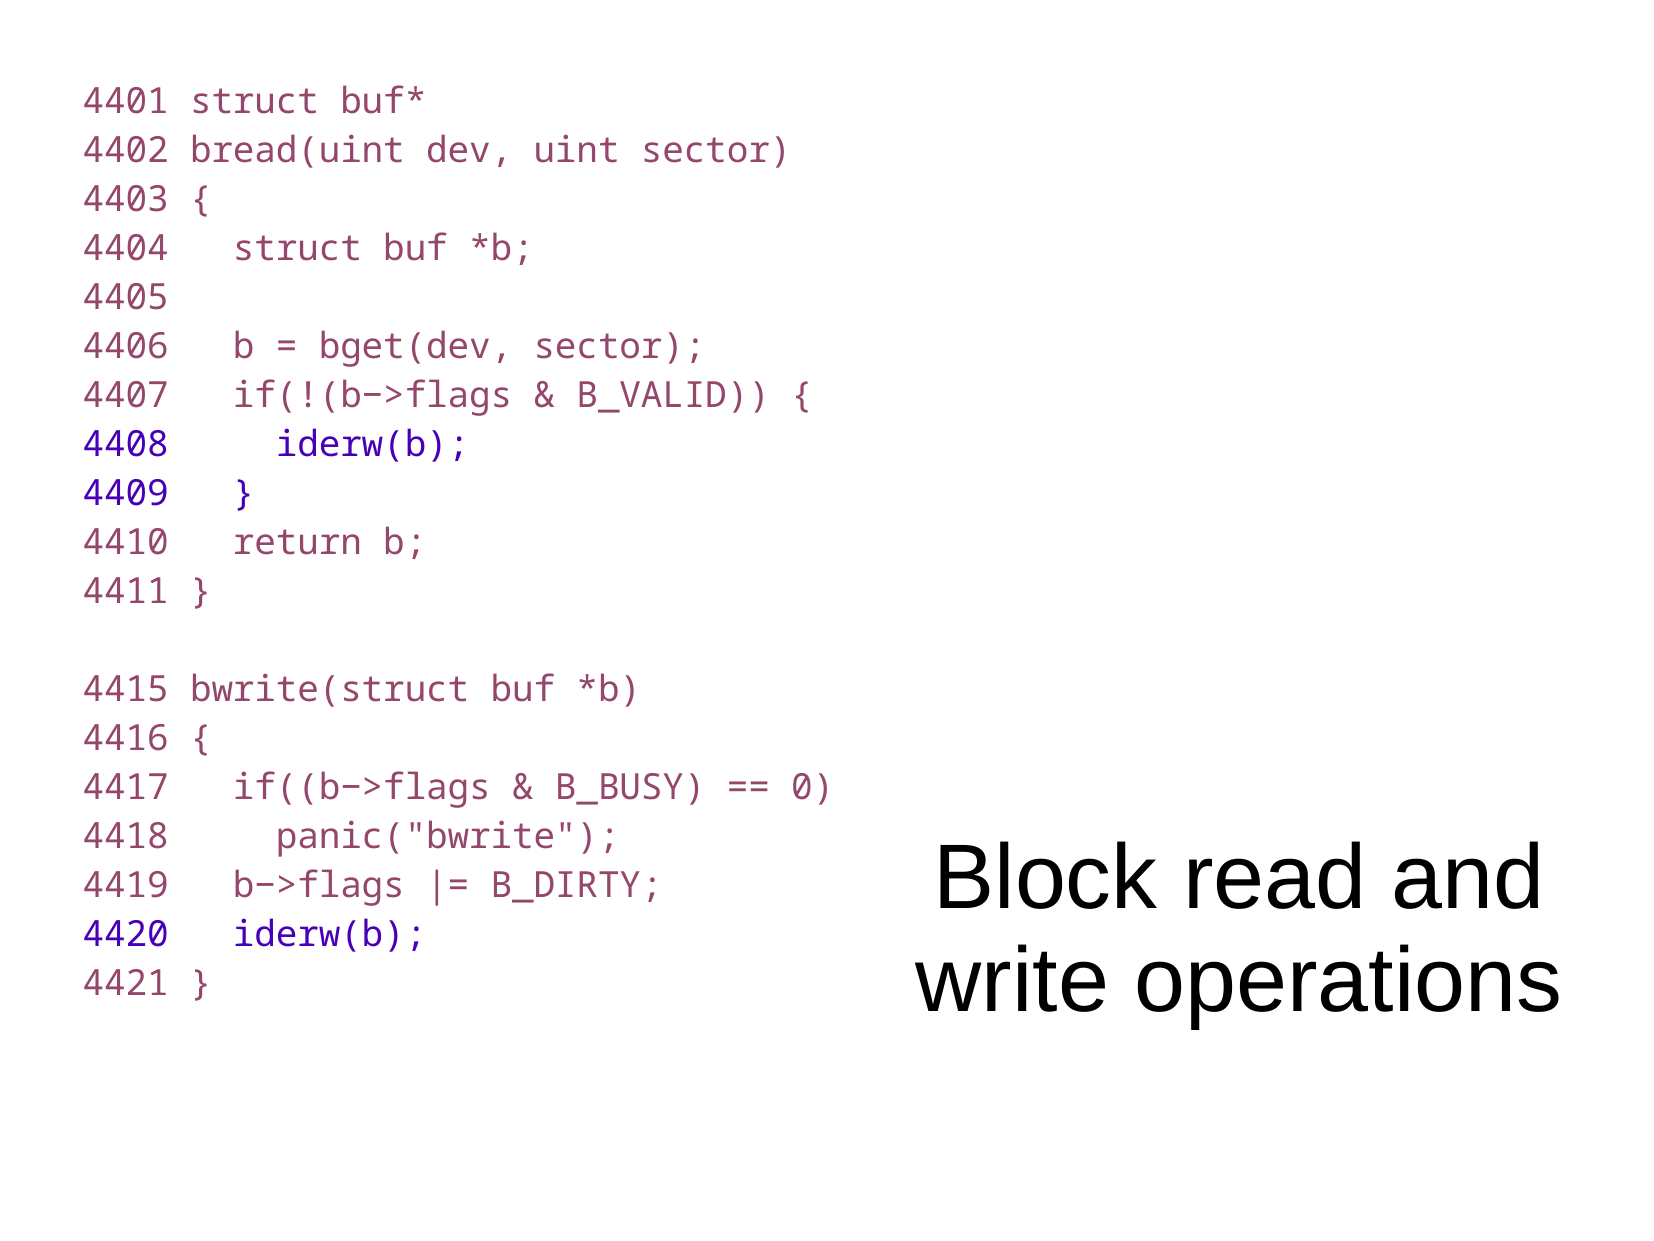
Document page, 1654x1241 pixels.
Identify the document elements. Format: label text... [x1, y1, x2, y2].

list 4401 struct buf* 4402 bread(uint dev, uint sector) 4403 { 4404 struct buf *b; 4405 4406 b = bget(dev, sector); 4407 if(!(b−>flags & B_VALID)) { 4408 iderw(b); 4409 } 4410 return b; 4411 } 4415 bwrite(struct buf *b) 4416 { 4417 if((b−>flags & B_BUSY) == 0) 4418 panic("bwrite"); 4419 b−>flags |= B_DIRTY; 4420 iderw(b); 4421 } [82, 75, 1571, 1010]
title Block read and write operations [904, 825, 1576, 1033]
